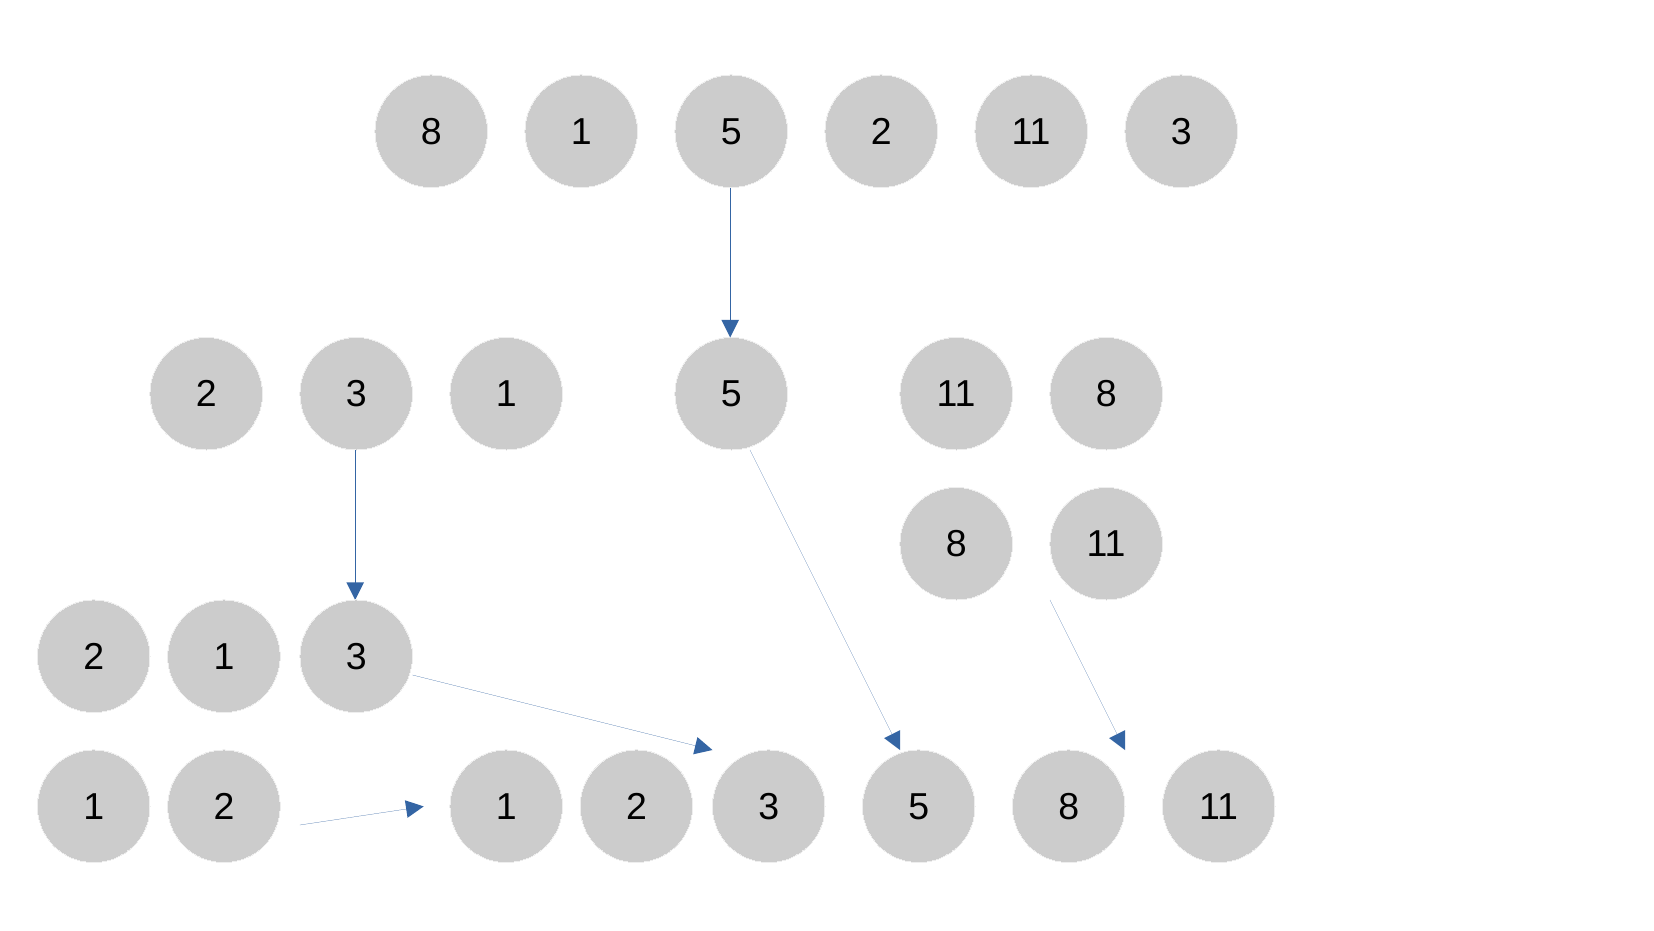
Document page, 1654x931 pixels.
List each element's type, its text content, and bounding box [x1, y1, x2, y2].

text_box 8 [374, 74, 488, 188]
text_box 11 [1049, 487, 1163, 601]
text_box 2 [167, 749, 281, 863]
text_box 3 [299, 599, 413, 713]
text_box 5 [862, 749, 976, 863]
text_box 8 [1049, 337, 1163, 451]
text_box 3 [712, 749, 826, 863]
text_box 2 [149, 337, 263, 451]
text_box 1 [449, 749, 563, 863]
text_box 8 [899, 487, 1013, 601]
text_box 2 [824, 74, 938, 188]
text_box 1 [524, 74, 638, 188]
text_box 3 [1124, 74, 1238, 188]
text_box 8 [1012, 749, 1126, 863]
text_box 1 [167, 599, 281, 713]
text_box 5 [674, 337, 788, 451]
text_box 1 [449, 337, 563, 451]
text_box 5 [674, 74, 788, 188]
text_box 11 [1162, 749, 1276, 863]
text_box 3 [299, 337, 413, 451]
text_box 2 [580, 749, 693, 863]
text_box 1 [37, 749, 151, 863]
text_box 11 [974, 74, 1088, 188]
text_box 2 [37, 599, 151, 713]
text_box 11 [899, 337, 1013, 451]
